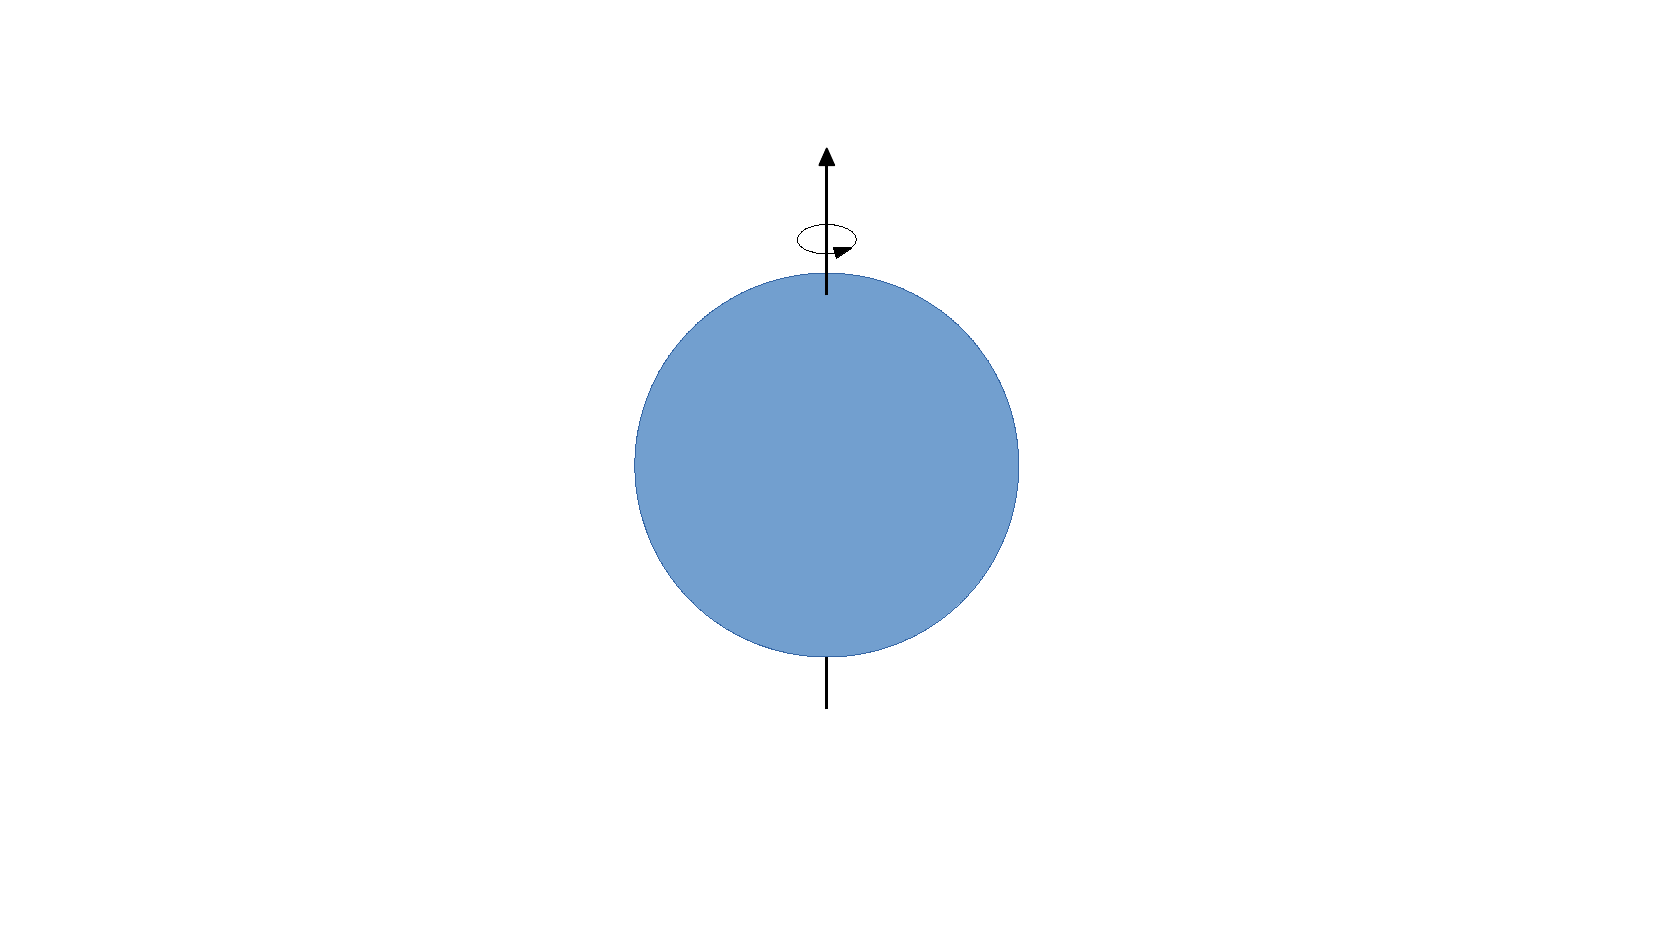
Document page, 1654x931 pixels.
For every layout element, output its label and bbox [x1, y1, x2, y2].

text_box [634, 273, 1019, 657]
text_box [833, 247, 852, 259]
